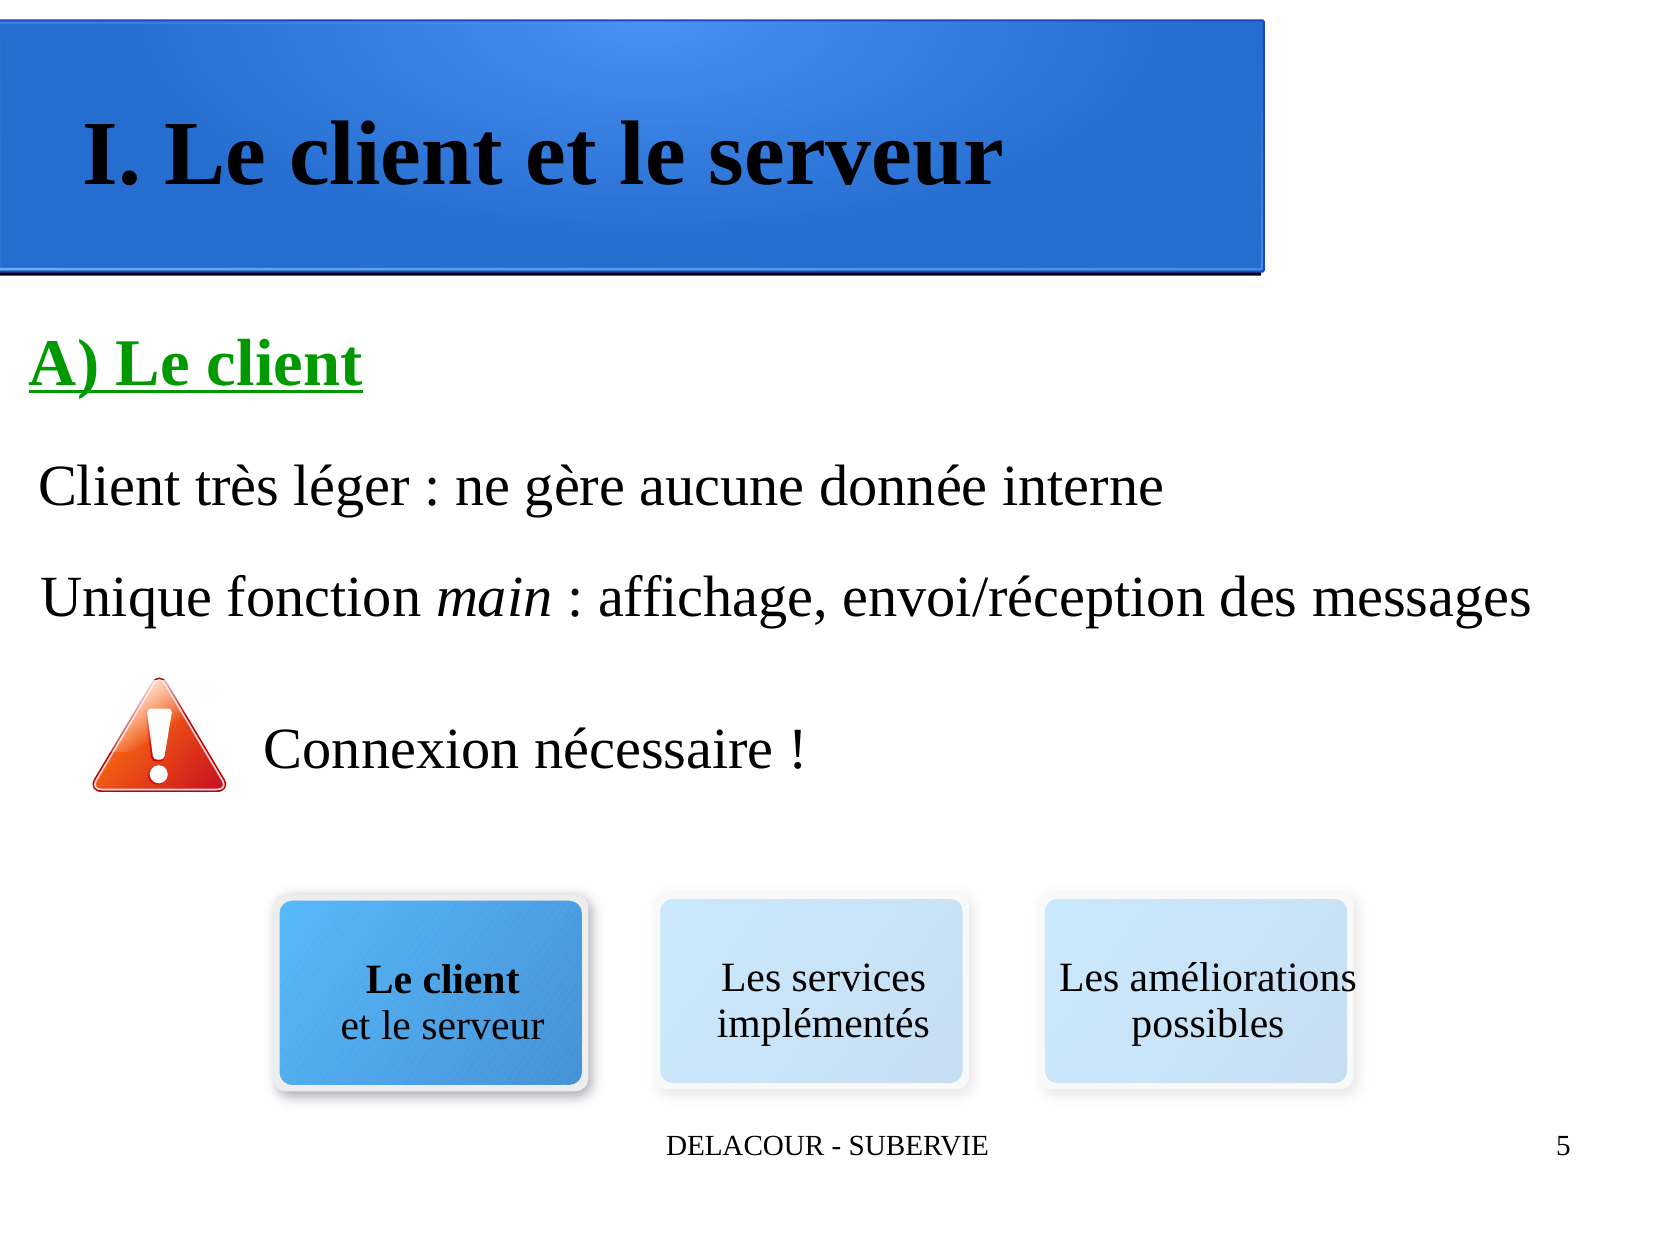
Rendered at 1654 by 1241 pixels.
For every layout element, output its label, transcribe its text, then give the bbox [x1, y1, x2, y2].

picture [1027, 878, 1389, 1123]
title I. Le client et le serveur [82, 94, 1264, 213]
picture [643, 878, 1004, 1123]
text_box Client très léger : ne gère aucune donnée interne [23, 445, 1180, 527]
text_box Unique fonction main : affichage, envoi/réception des messages [25, 557, 1548, 638]
picture [262, 880, 624, 1124]
text_box Connexion nécessaire ! [248, 708, 823, 789]
picture [70, 648, 249, 827]
text_box A) Le client [14, 318, 438, 482]
